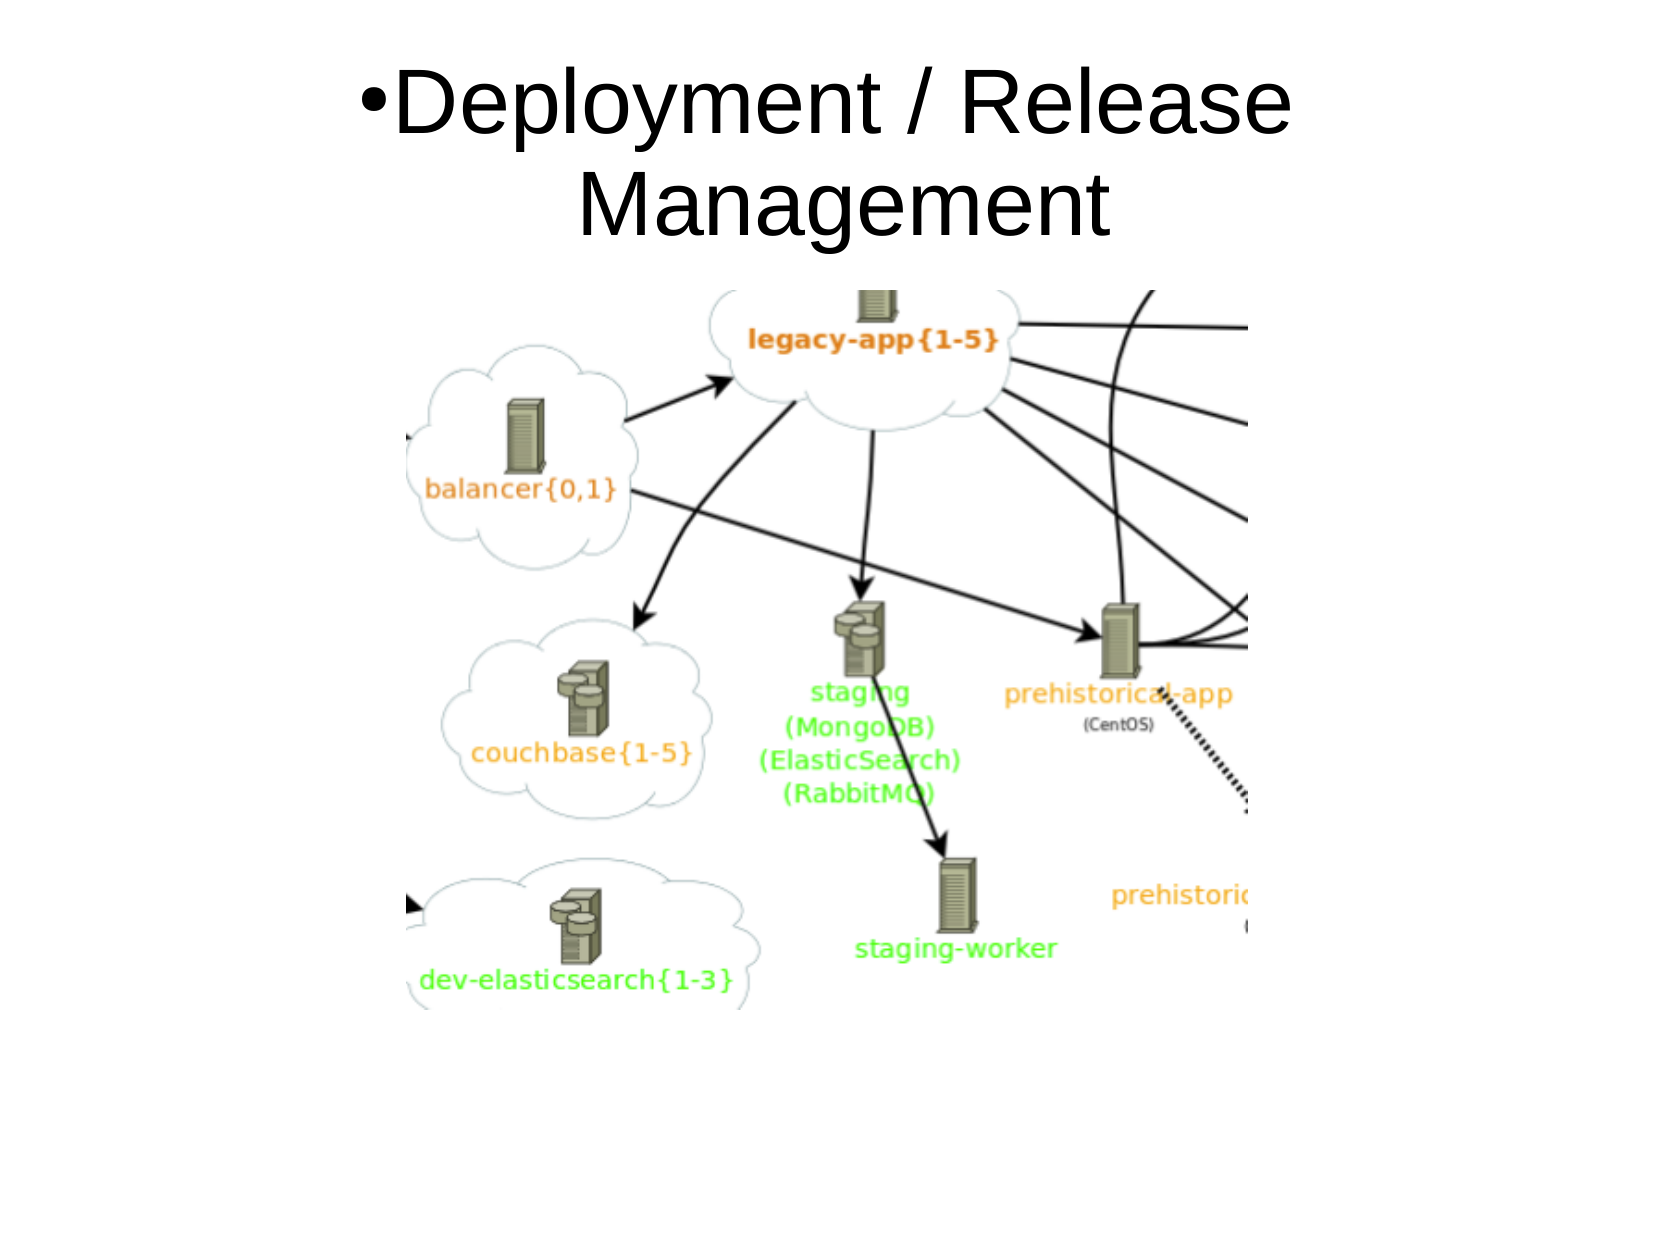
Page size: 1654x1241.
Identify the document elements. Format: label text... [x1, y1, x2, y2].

title Deployment / Release Management [82, 49, 1571, 257]
picture [406, 290, 1248, 1010]
